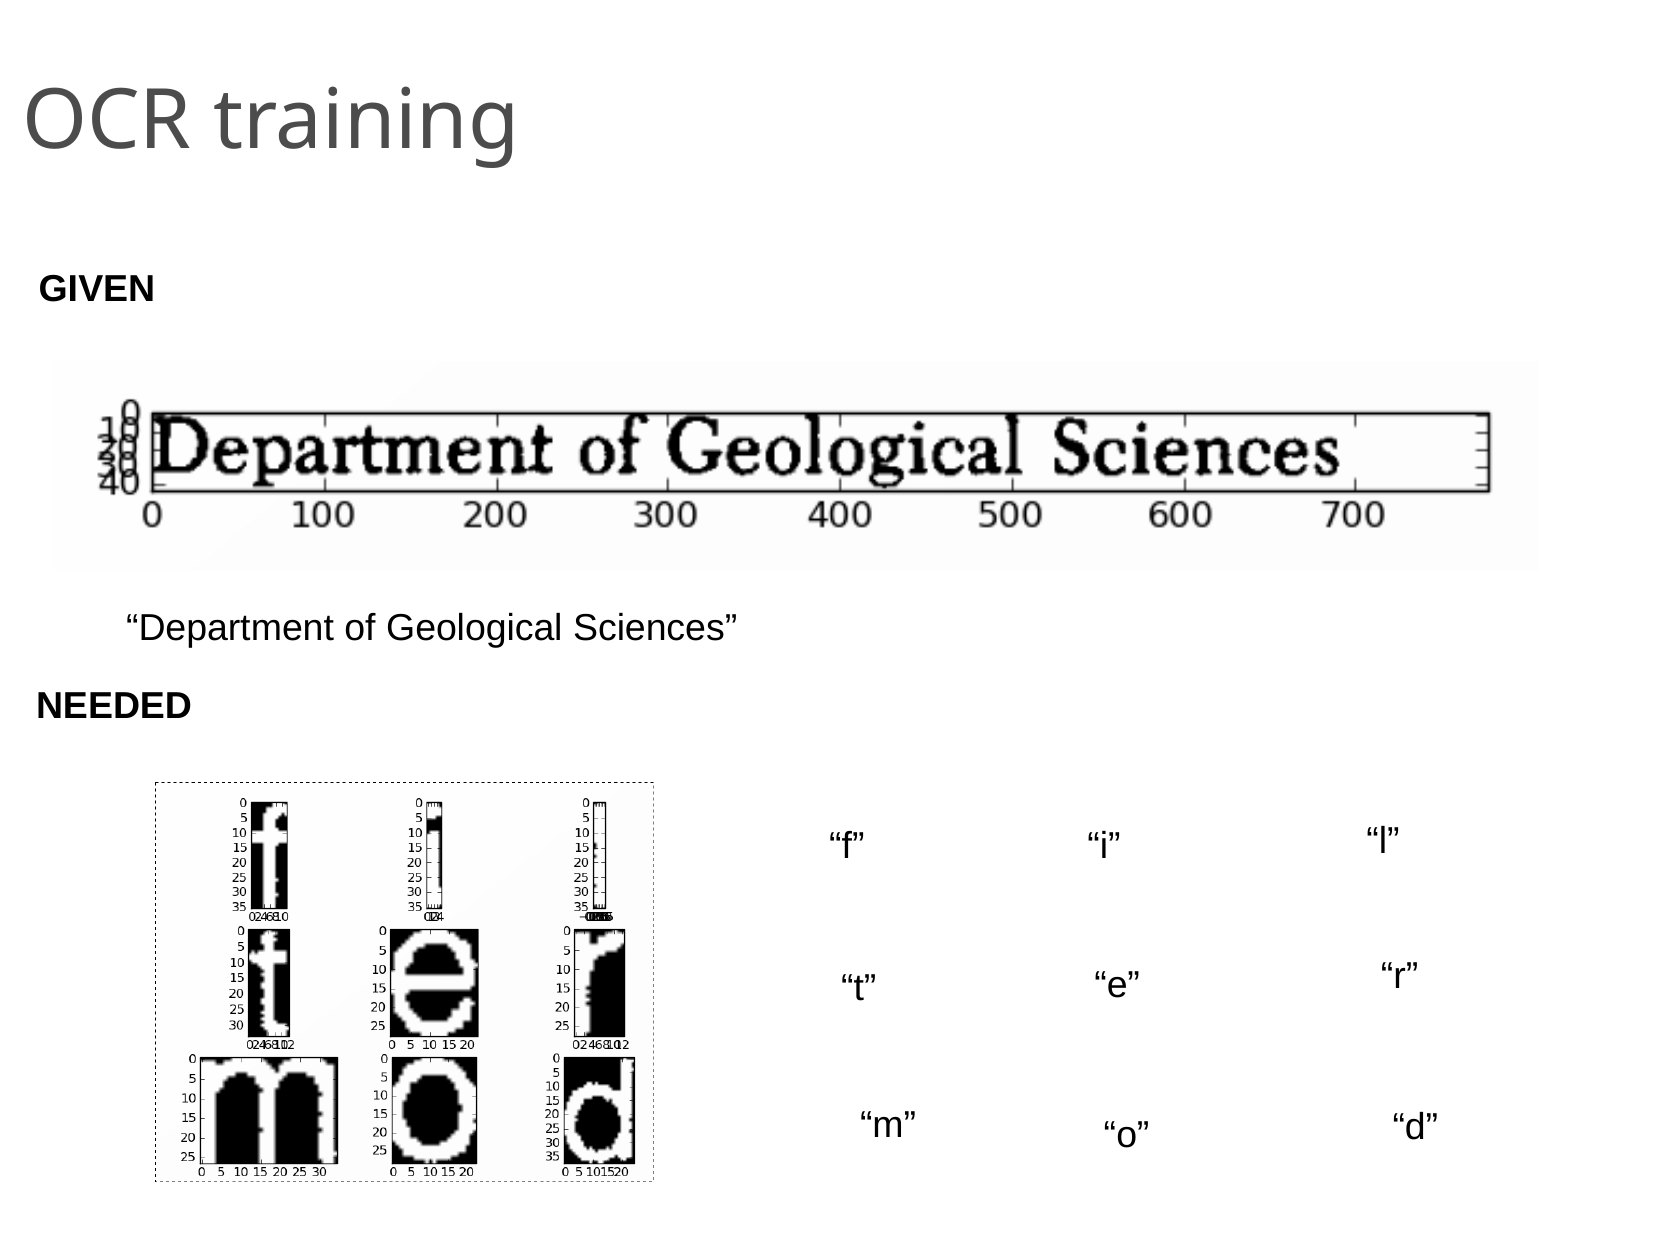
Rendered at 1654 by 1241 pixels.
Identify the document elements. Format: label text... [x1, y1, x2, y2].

text_box “l” [1351, 812, 1415, 869]
text_box “e” [1079, 956, 1155, 1014]
text_box “o” [1089, 1105, 1165, 1163]
title OCR training [22, 19, 1654, 213]
text_box NEEDED [21, 677, 443, 734]
picture [155, 782, 654, 1182]
text_box “i” [1072, 816, 1136, 874]
text_box “f” [814, 816, 880, 874]
text_box “t” [826, 958, 892, 1016]
picture [53, 361, 1538, 571]
text_box “Department of Geological Sciences” [111, 598, 753, 656]
text_box GIVEN [23, 260, 846, 318]
text_box “m” [845, 1096, 932, 1153]
text_box “r” [1366, 947, 1434, 1004]
text_box “d” [1377, 1098, 1454, 1156]
